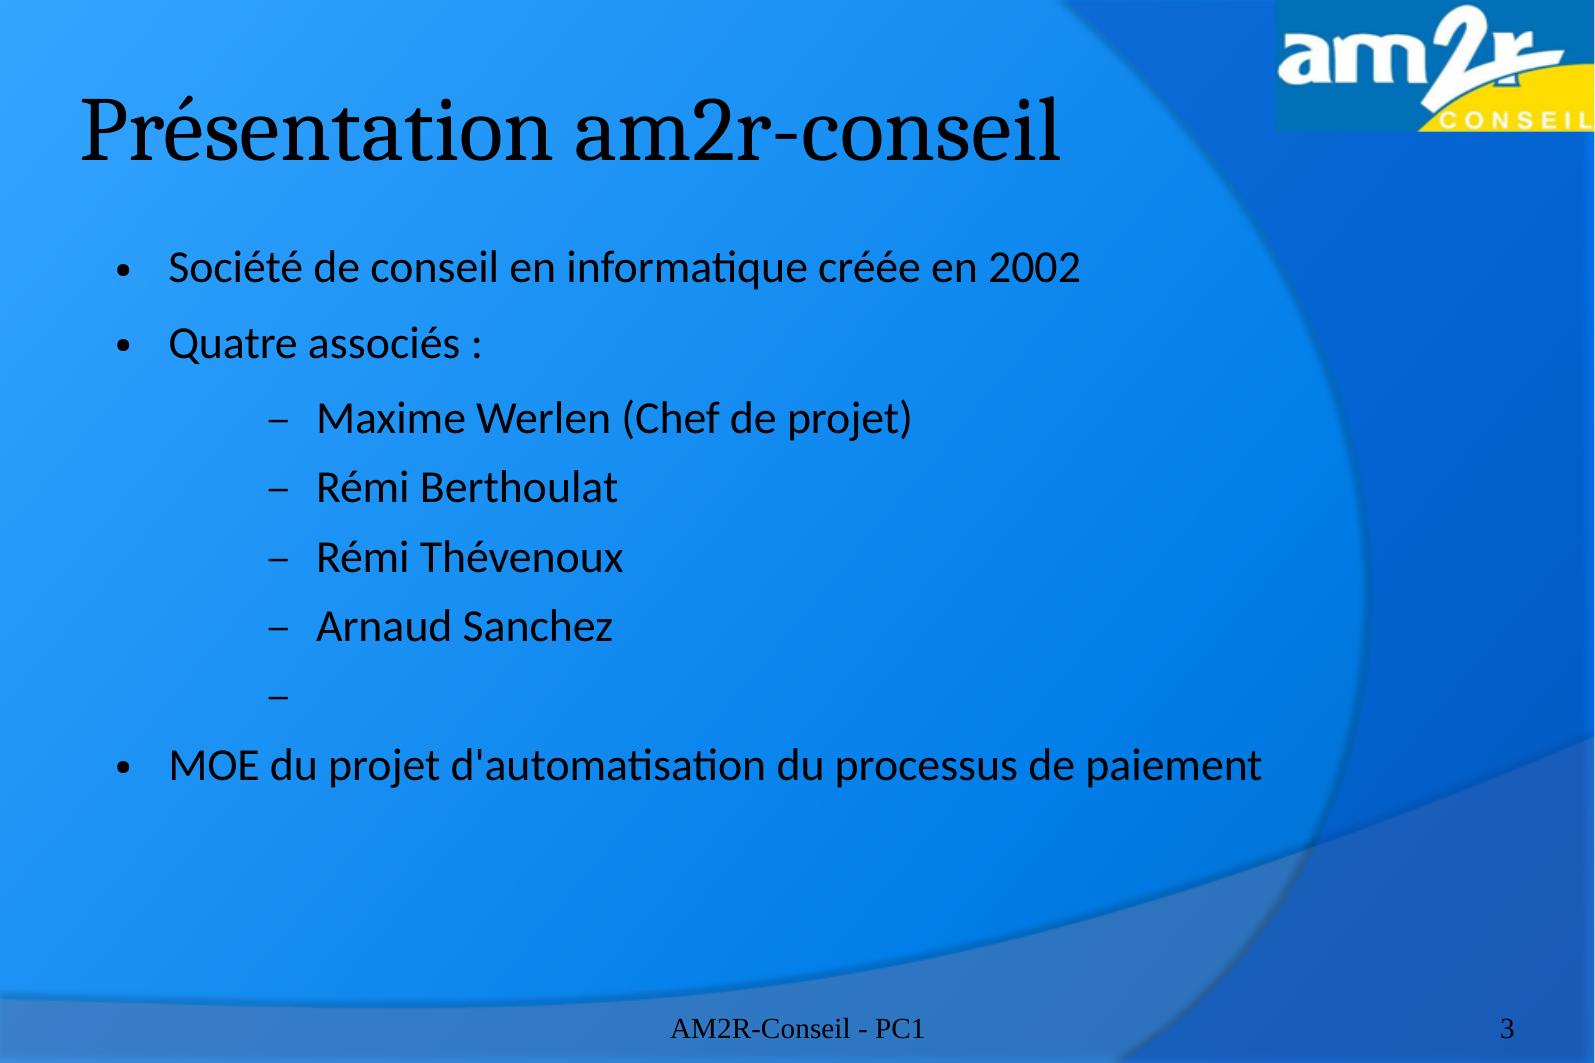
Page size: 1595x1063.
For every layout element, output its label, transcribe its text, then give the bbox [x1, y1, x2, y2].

title Présentation am2r-conseil [79, 23, 1297, 239]
picture [0, 0, 1595, 1063]
list Société de conseil en informatique créée en 2002 Quatre associés : Maxime Werlen (Chef de projet) Rémi Berthoulat Rémi Thévenoux Arnaud Sanchez MOE du projet d'automatisation du processus de paiement [79, 248, 1515, 951]
